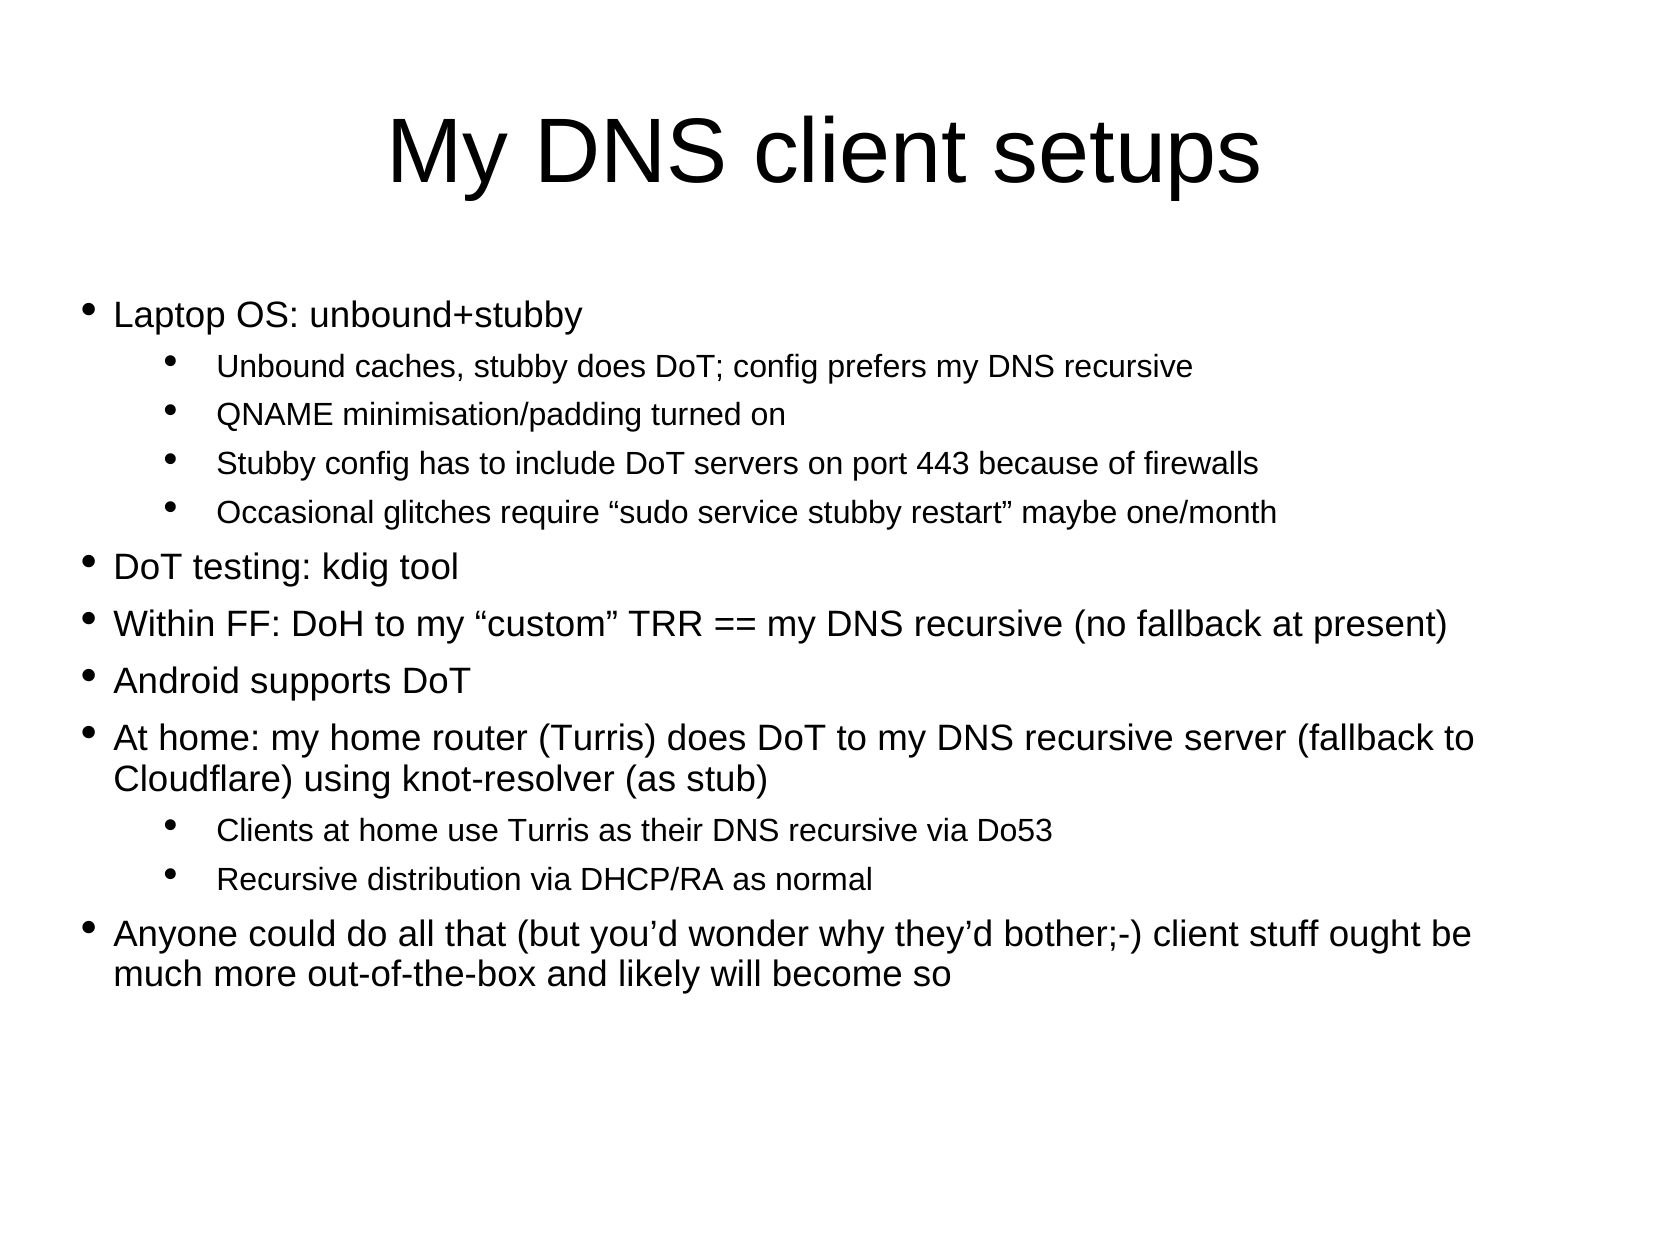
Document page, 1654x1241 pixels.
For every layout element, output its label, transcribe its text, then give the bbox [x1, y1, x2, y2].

title My DNS client setups [82, 49, 1569, 255]
list Laptop OS: unbound+stubby Unbound caches, stubby does DoT; config prefers my DNS recursive QNAME minimisation/padding turned on Stubby config has to include DoT servers on port 443 because of firewalls Occasional glitches require “sudo service stubby restart” maybe one/month DoT testing: kdig tool Within FF: DoH to my “custom” TRR == my DNS recursive (no fallback at present) Android supports DoT At home: my home router (Turris) does DoT to my DNS recursive server (fallback to Cloudflare) using knot-resolver (as stub) Clients at home use Turris as their DNS recursive via Do53 Recursive distribution via DHCP/RA as normal Anyone could do all that (but you’d wonder why they’d bother;-) client stuff ought be much more out-of-the-box and likely will become so [82, 290, 1569, 1008]
